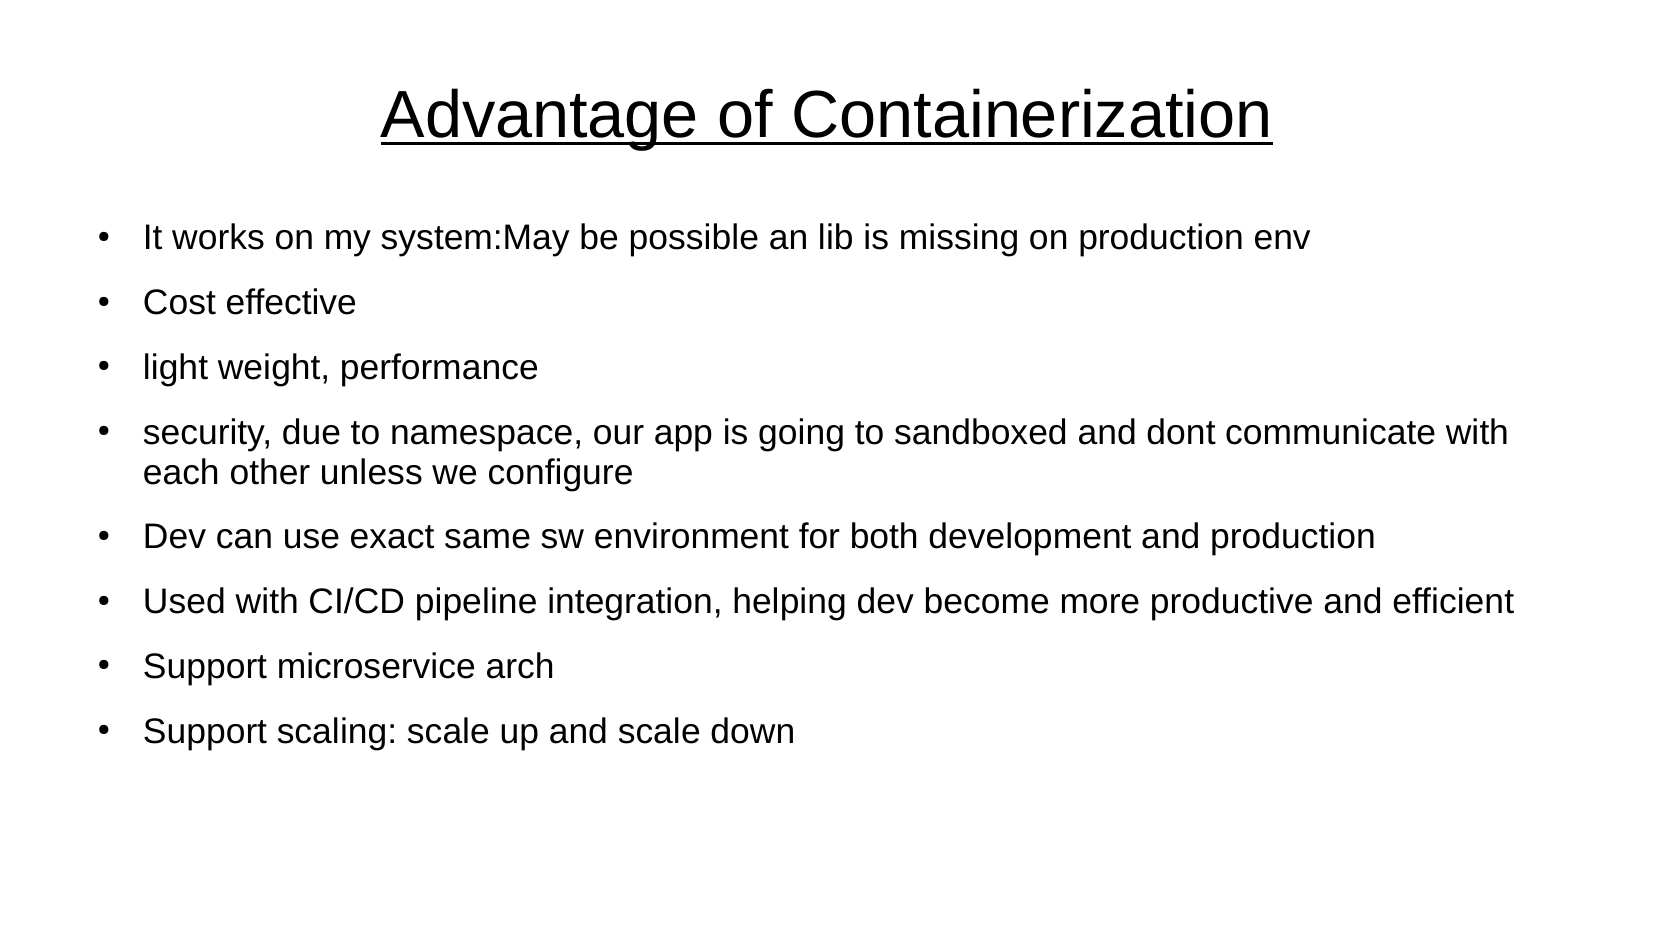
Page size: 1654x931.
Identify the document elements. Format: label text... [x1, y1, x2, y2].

list It works on my system:May be possible an lib is missing on production env Cost effective light weight, performance security, due to namespace, our app is going to sandboxed and dont communicate with each other unless we configure Dev can use exact same sw environment for both development and production Used with CI/CD pipeline integration, helping dev become more productive and efficient Support microservice arch Support scaling: scale up and scale down [82, 217, 1571, 758]
title Advantage of Containerization [82, 37, 1571, 193]
